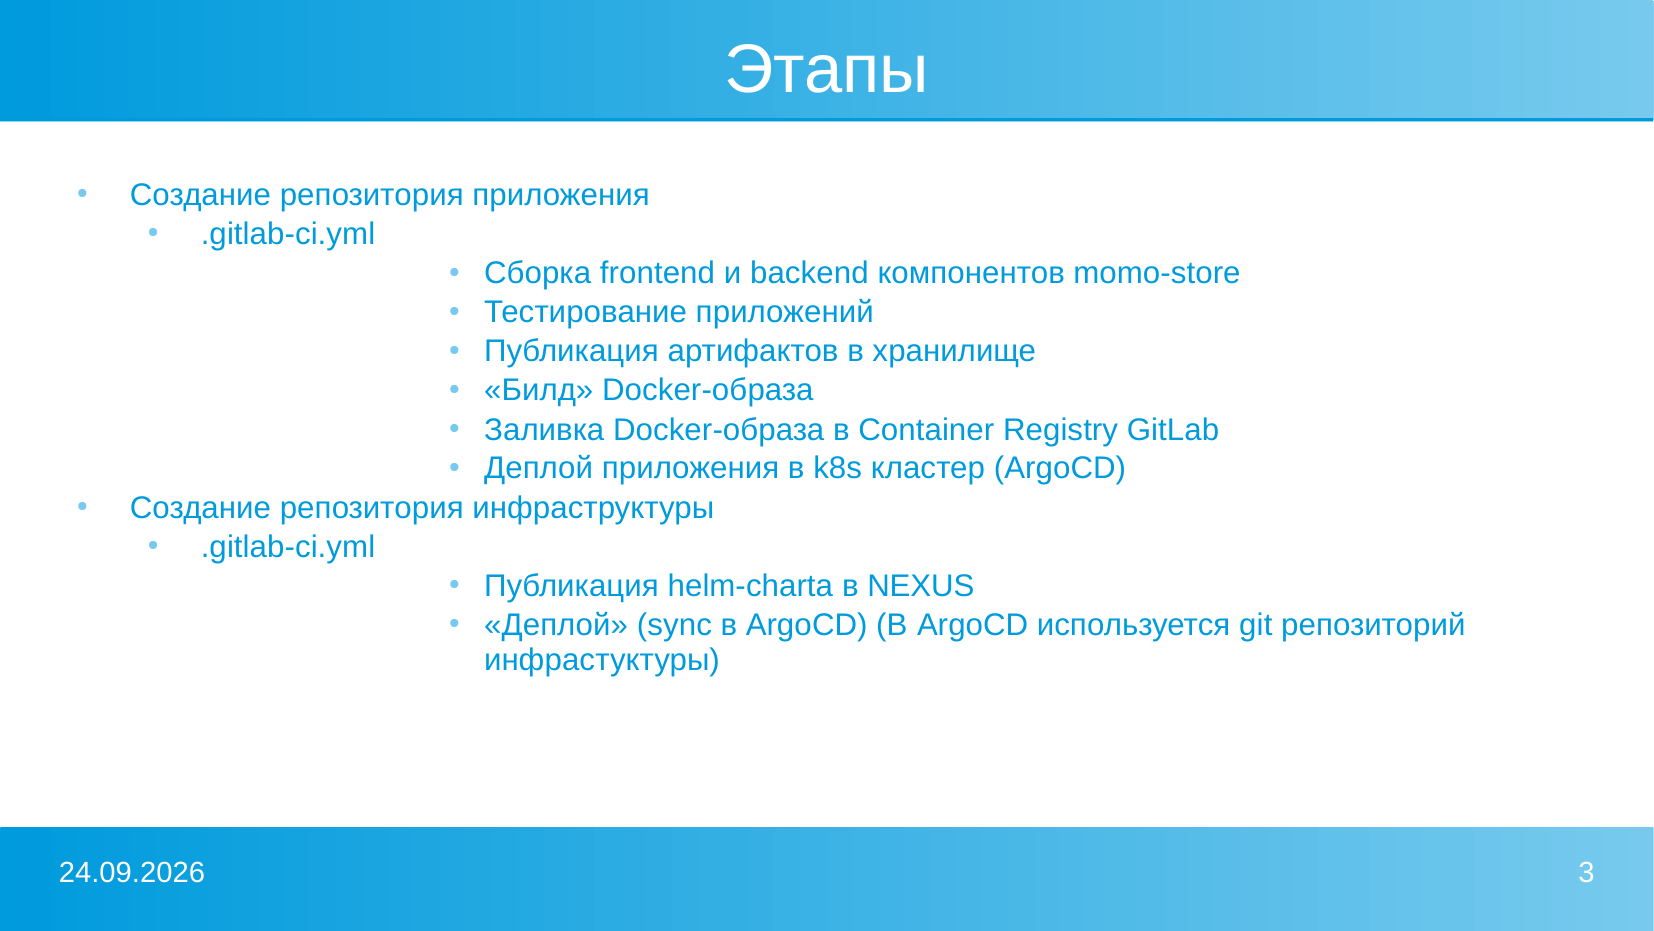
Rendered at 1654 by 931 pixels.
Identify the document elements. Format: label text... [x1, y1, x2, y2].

title Этапы [59, 29, 1595, 108]
list Создание репозитория приложения .gitlab-ci.yml Сборка frontend и backend компонентов momo-store Тестирование приложений Публикация артифактов в хранилище «Билд» Docker-образа Заливка Docker-образа в Container Registry GitLab Деплой приложения в k8s кластер (ArgoCD) Создание репозитория инфраструктуры .gitlab-ci.yml Публикация helm-charta в NEXUS «Деплой» (sync в ArgoCD) (В ArgoCD используется git репозиторий инфрастуктуры) [59, 177, 1595, 788]
